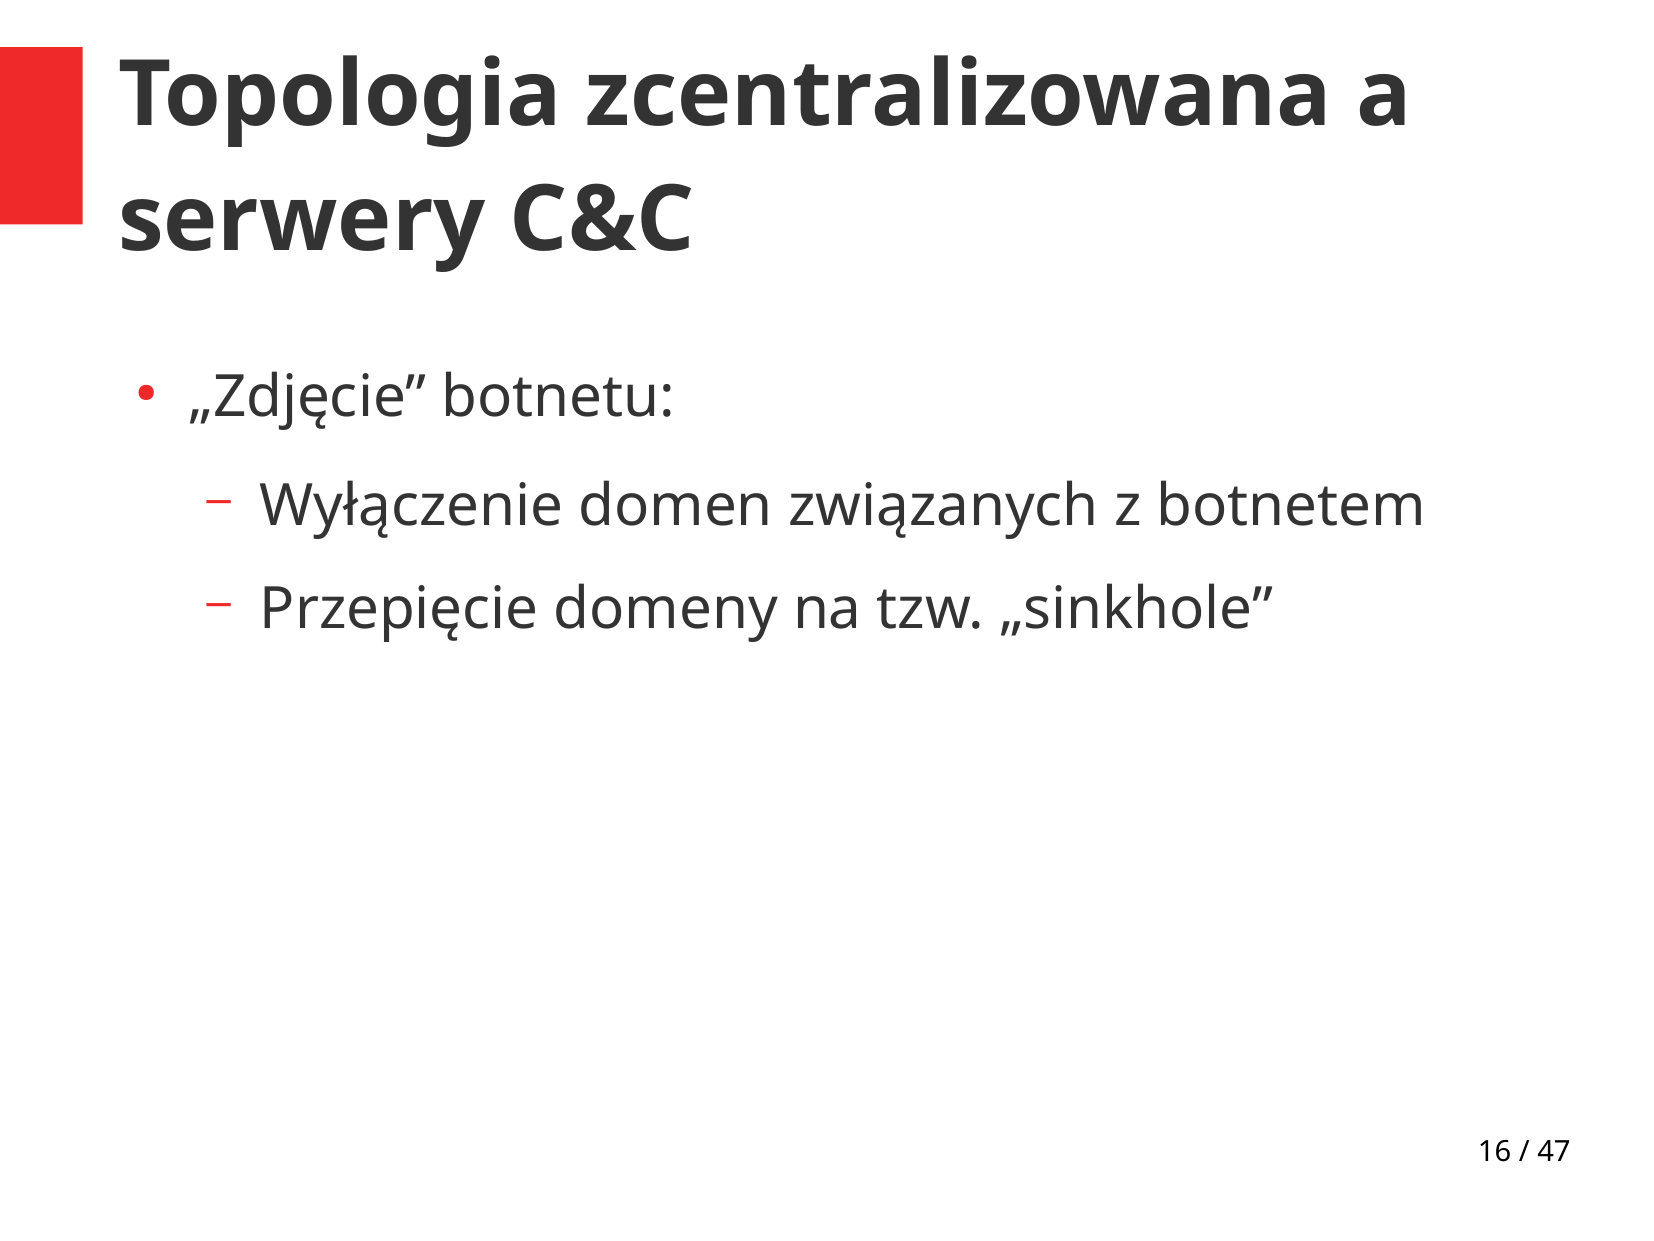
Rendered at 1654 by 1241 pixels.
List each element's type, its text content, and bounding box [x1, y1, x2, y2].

title Topologia zcentralizowana a serwery C&C [118, 45, 1571, 260]
list „Zdjęcie” botnetu: Wyłączenie domen związanych z botnetem Przepięcie domeny na tzw. „sinkhole” [118, 354, 1536, 1074]
